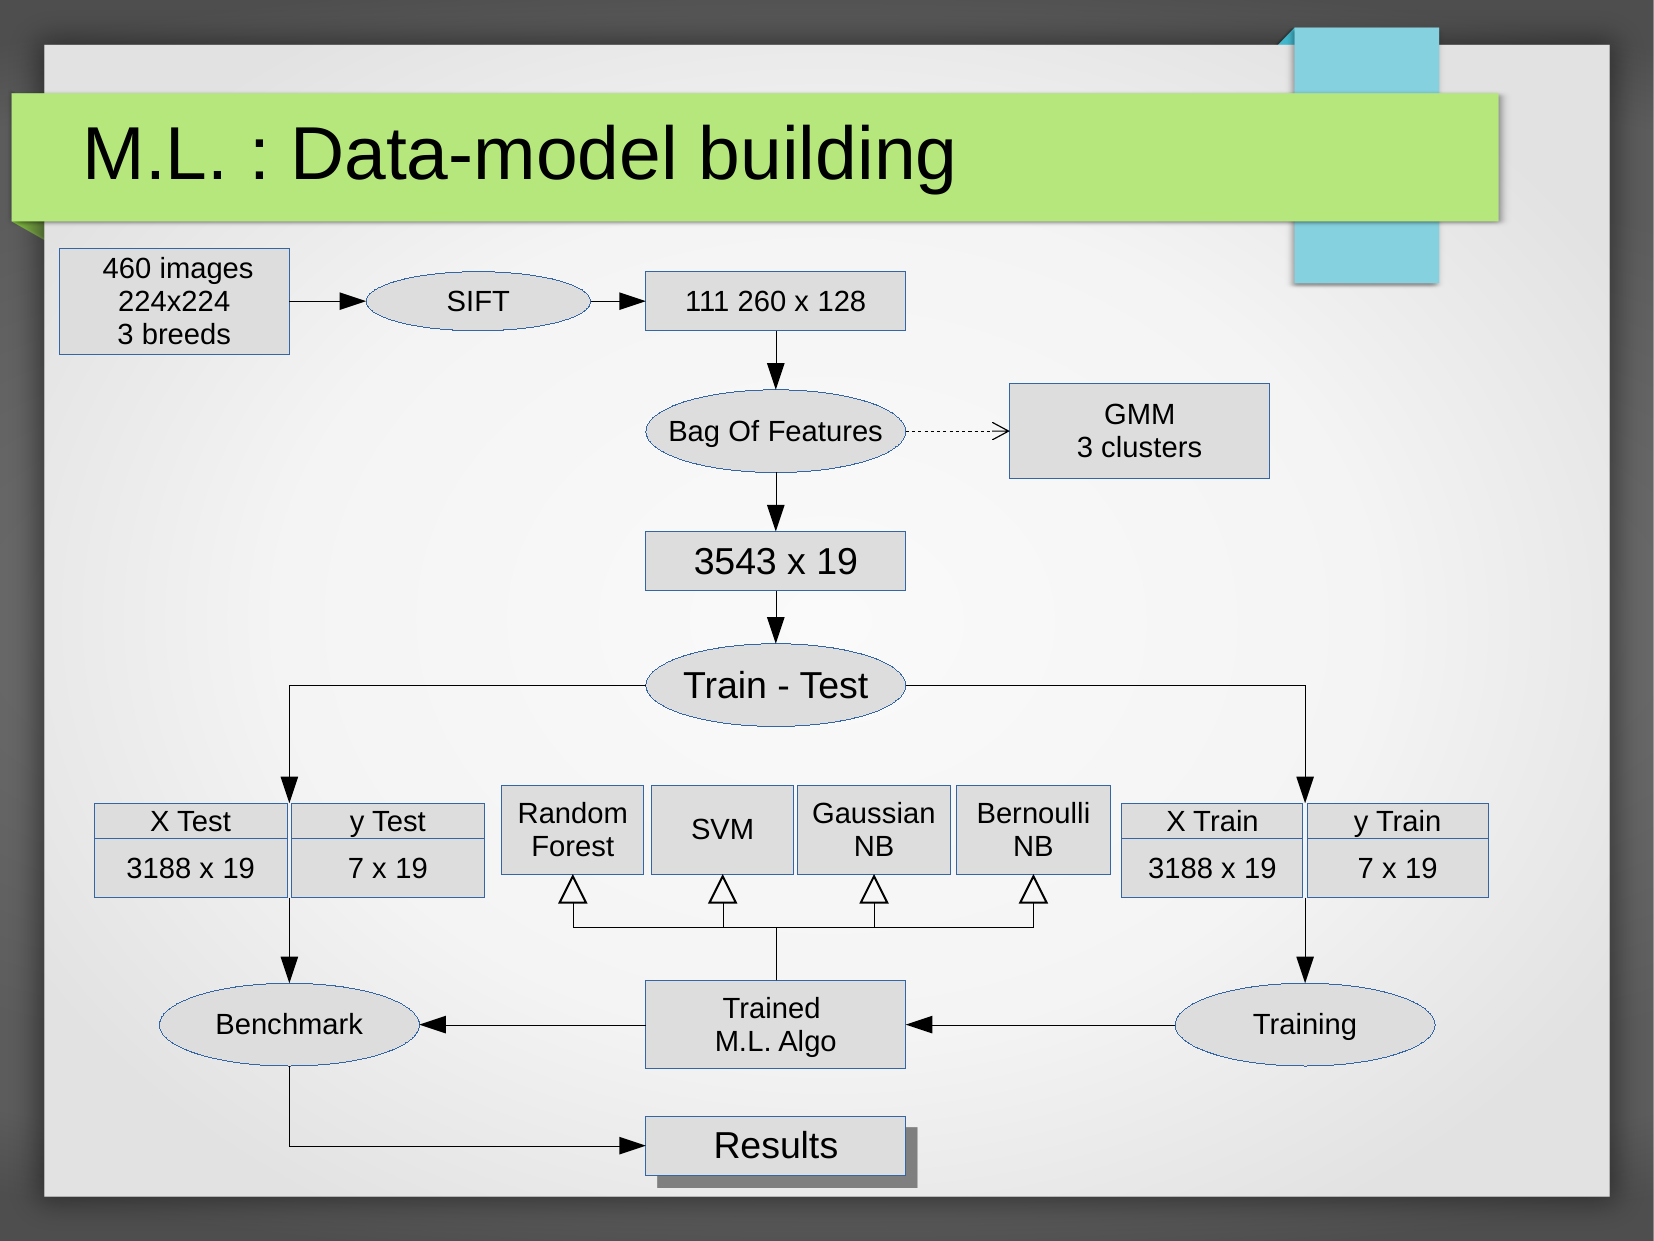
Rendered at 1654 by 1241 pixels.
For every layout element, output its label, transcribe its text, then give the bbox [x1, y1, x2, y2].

text_box Training [1175, 983, 1436, 1067]
text_box Results [645, 1116, 906, 1176]
text_box 460 images 224x224 3 breeds [59, 248, 290, 355]
text_box GMM 3 clusters [1009, 383, 1270, 479]
text_box 7 x 19 [291, 839, 485, 898]
text_box Bag Of Features [645, 389, 906, 473]
text_box SIFT [366, 271, 591, 331]
text_box Gaussian NB [797, 785, 951, 875]
text_box Random Forest [501, 785, 644, 875]
text_box Bernoulli NB [956, 785, 1111, 875]
text_box 111 260 x 128 [645, 271, 906, 331]
text_box 7 x 19 [1307, 839, 1489, 898]
text_box 3188 x 19 [94, 839, 288, 898]
text_box SVM [651, 785, 794, 875]
text_box 3188 x 19 [1121, 839, 1303, 898]
text_box Benchmark [159, 983, 420, 1067]
text_box y Test [291, 803, 485, 839]
text_box Train - Test [645, 643, 906, 727]
text_box X Train [1121, 803, 1303, 839]
text_box Trained M.L. Algo [645, 980, 906, 1069]
text_box 3543 x 19 [645, 531, 906, 591]
picture [0, 0, 1654, 1241]
text_box X Test [94, 803, 288, 839]
text_box y Train [1307, 803, 1489, 839]
title M.L. : Data-model building [82, 94, 1264, 213]
